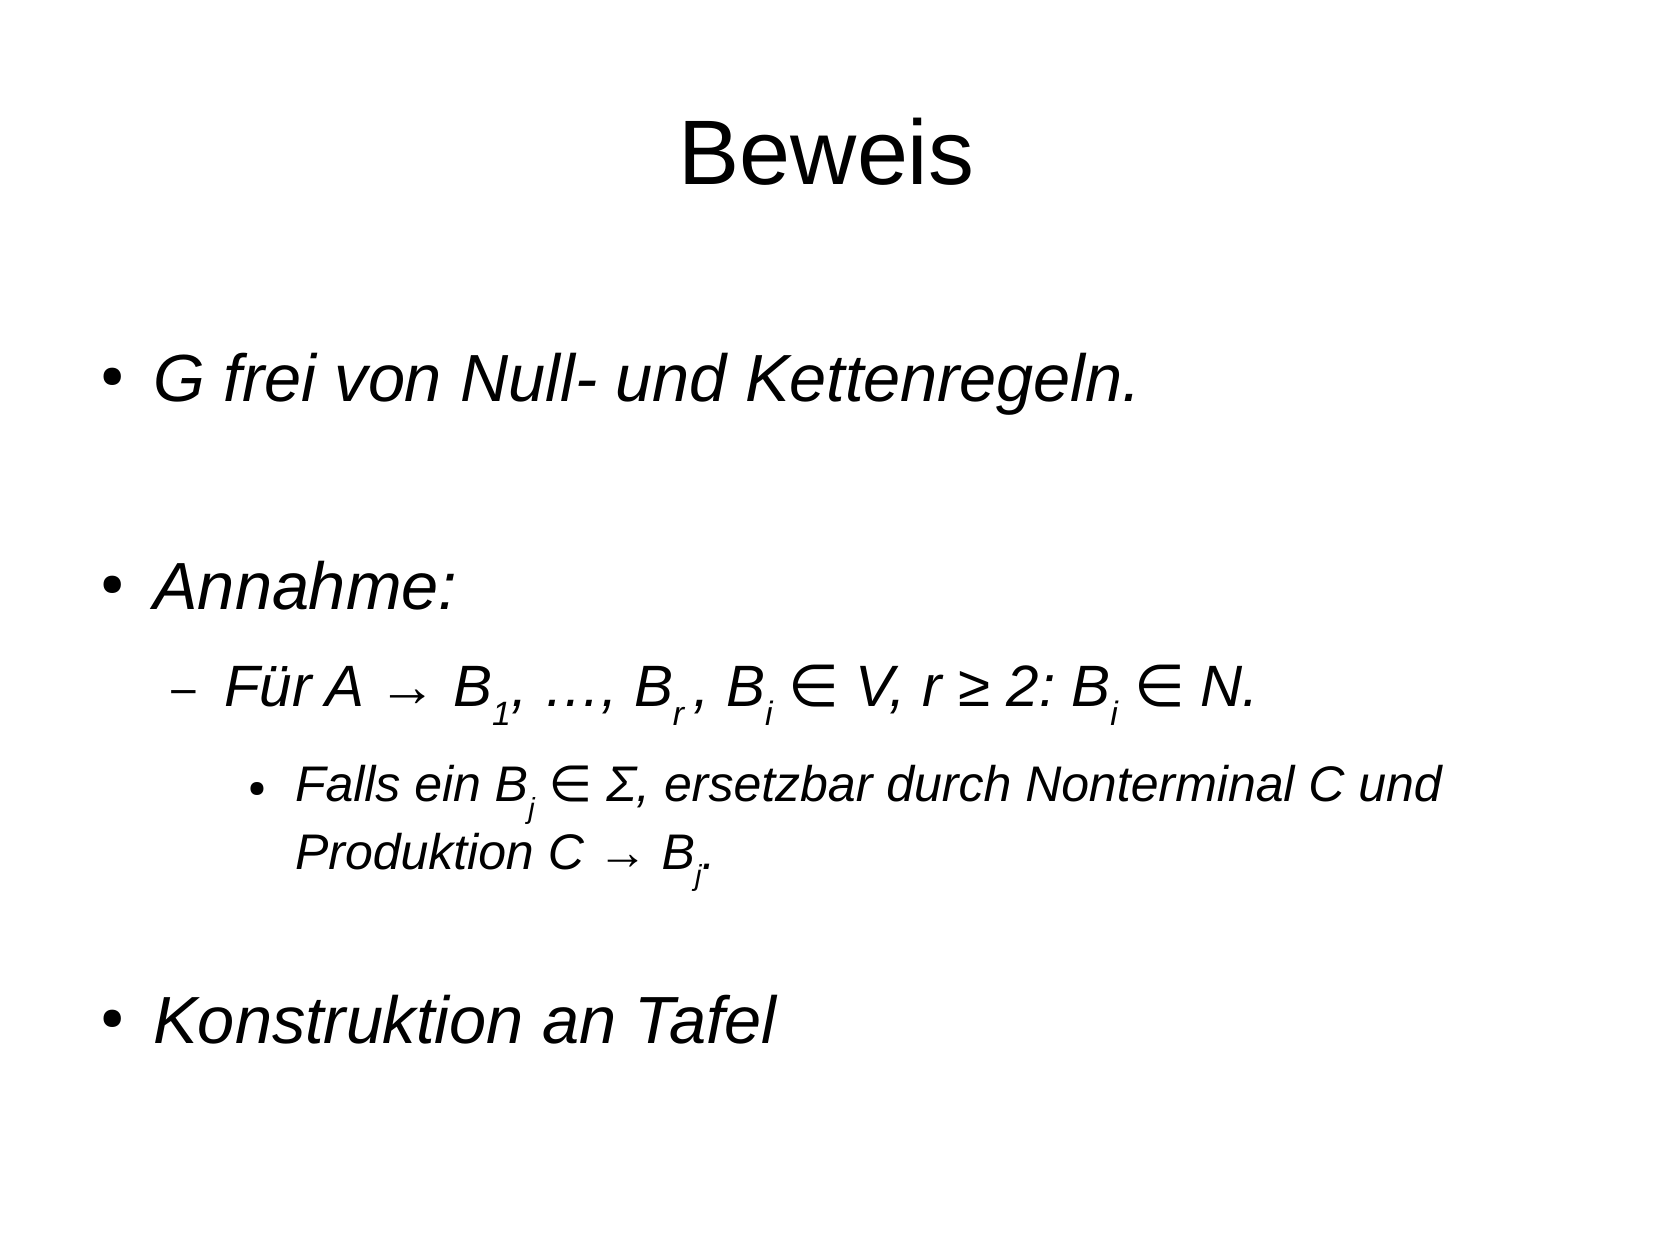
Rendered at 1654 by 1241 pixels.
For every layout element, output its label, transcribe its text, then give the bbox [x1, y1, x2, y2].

title Beweis [82, 49, 1571, 257]
list G frei von Null- und Kettenregeln. Annahme: Für A → B1, …, Br , Bi ∈ V, r ≥ 2: Bi ∈ N. Falls ein Bj ∈ Σ, ersetzbar durch Nonterminal C und Produktion C → Bj. Konstruktion an Tafel [82, 290, 1571, 1109]
